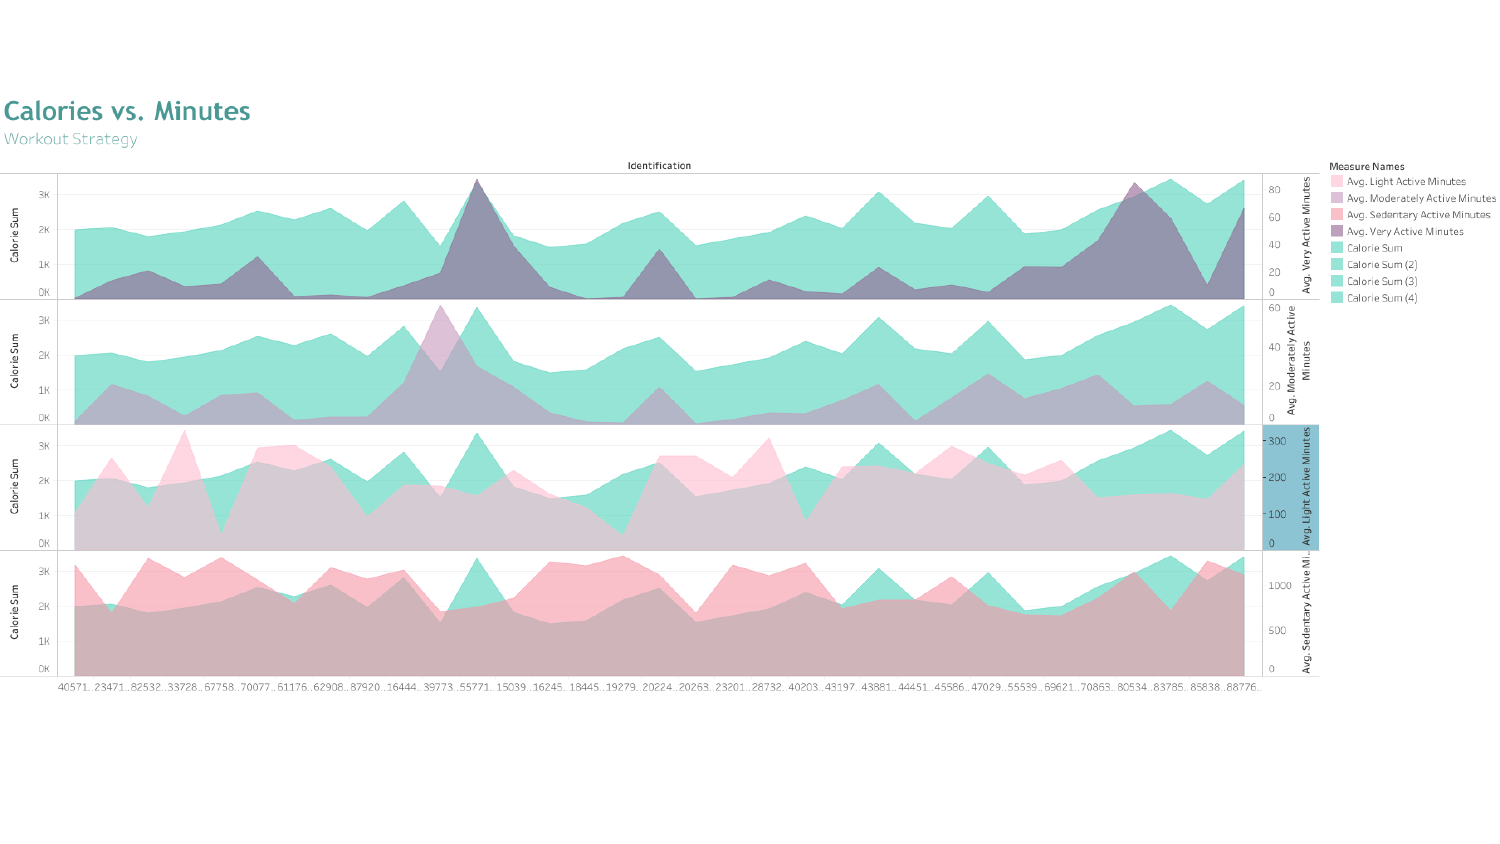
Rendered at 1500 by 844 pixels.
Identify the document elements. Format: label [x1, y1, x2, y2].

picture [0, 89, 1500, 755]
